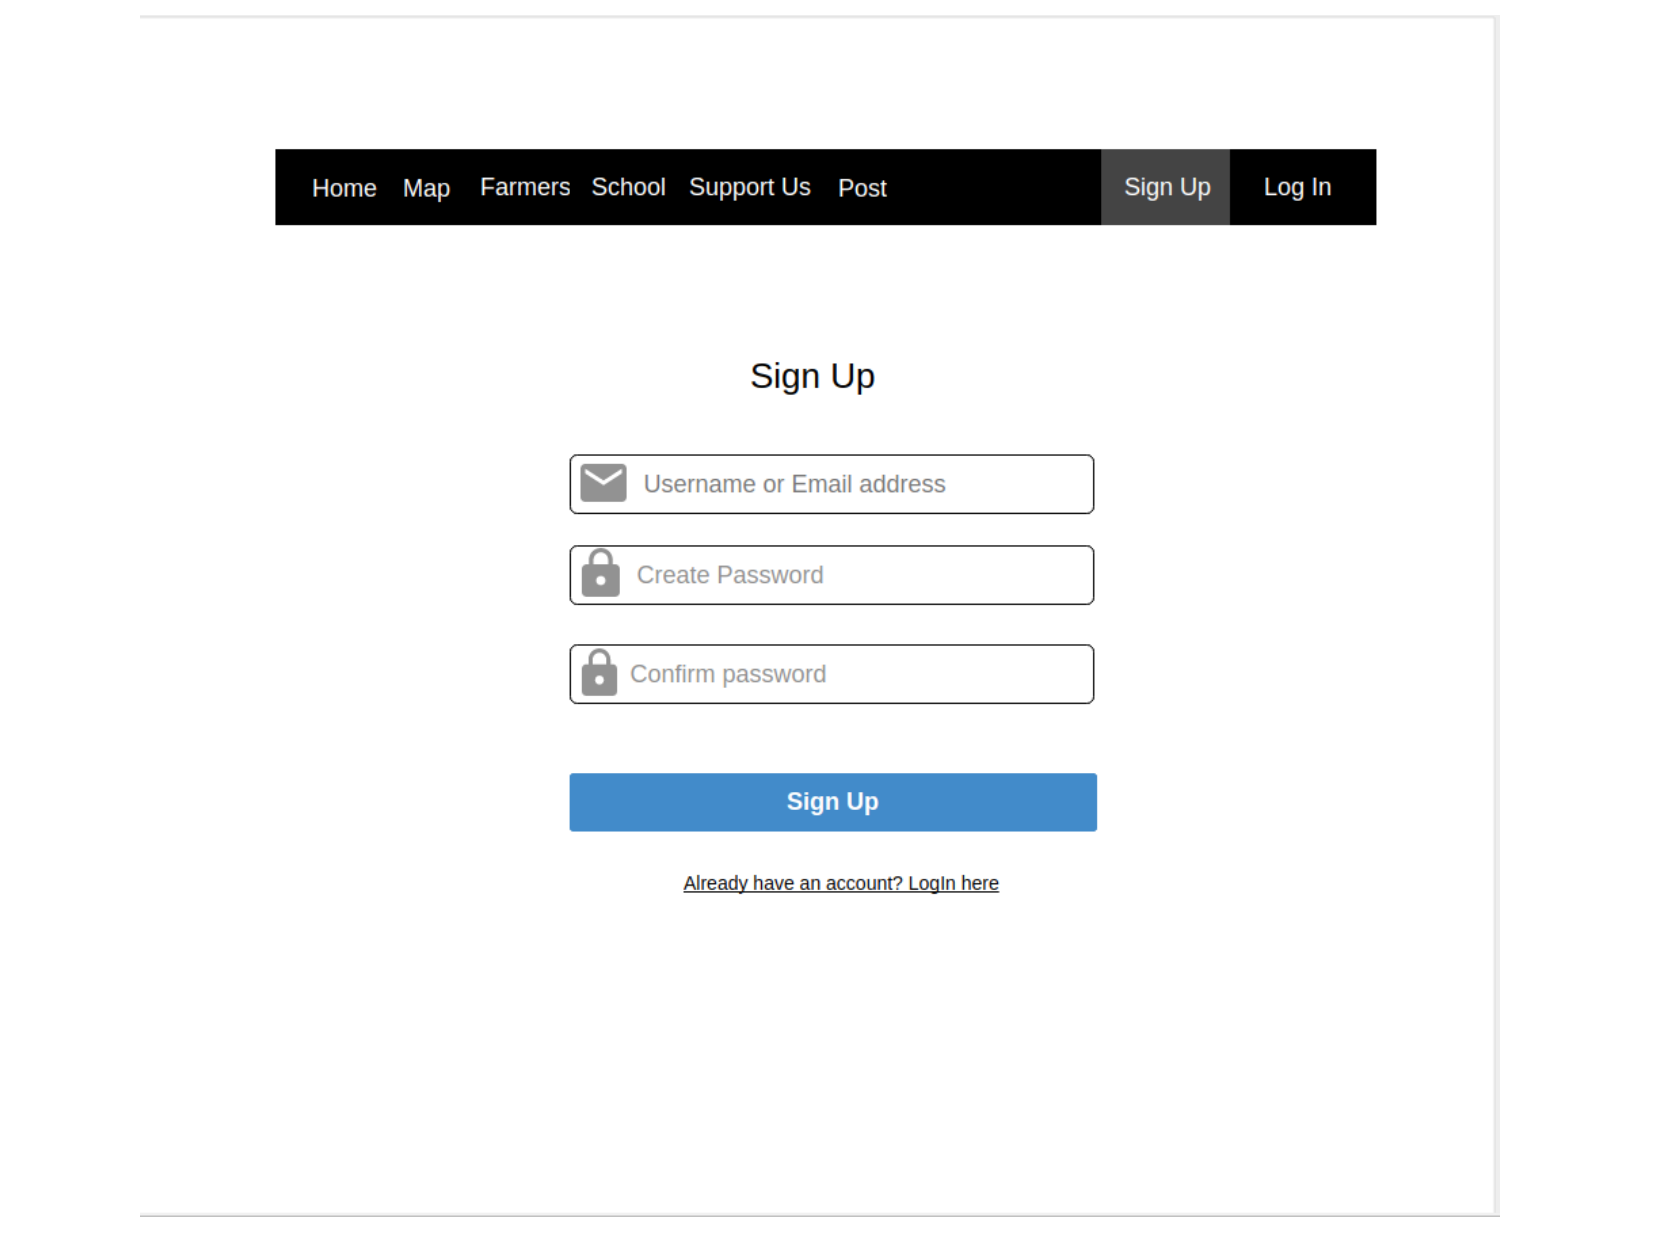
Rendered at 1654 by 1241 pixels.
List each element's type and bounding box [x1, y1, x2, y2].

picture [140, 15, 1500, 1217]
